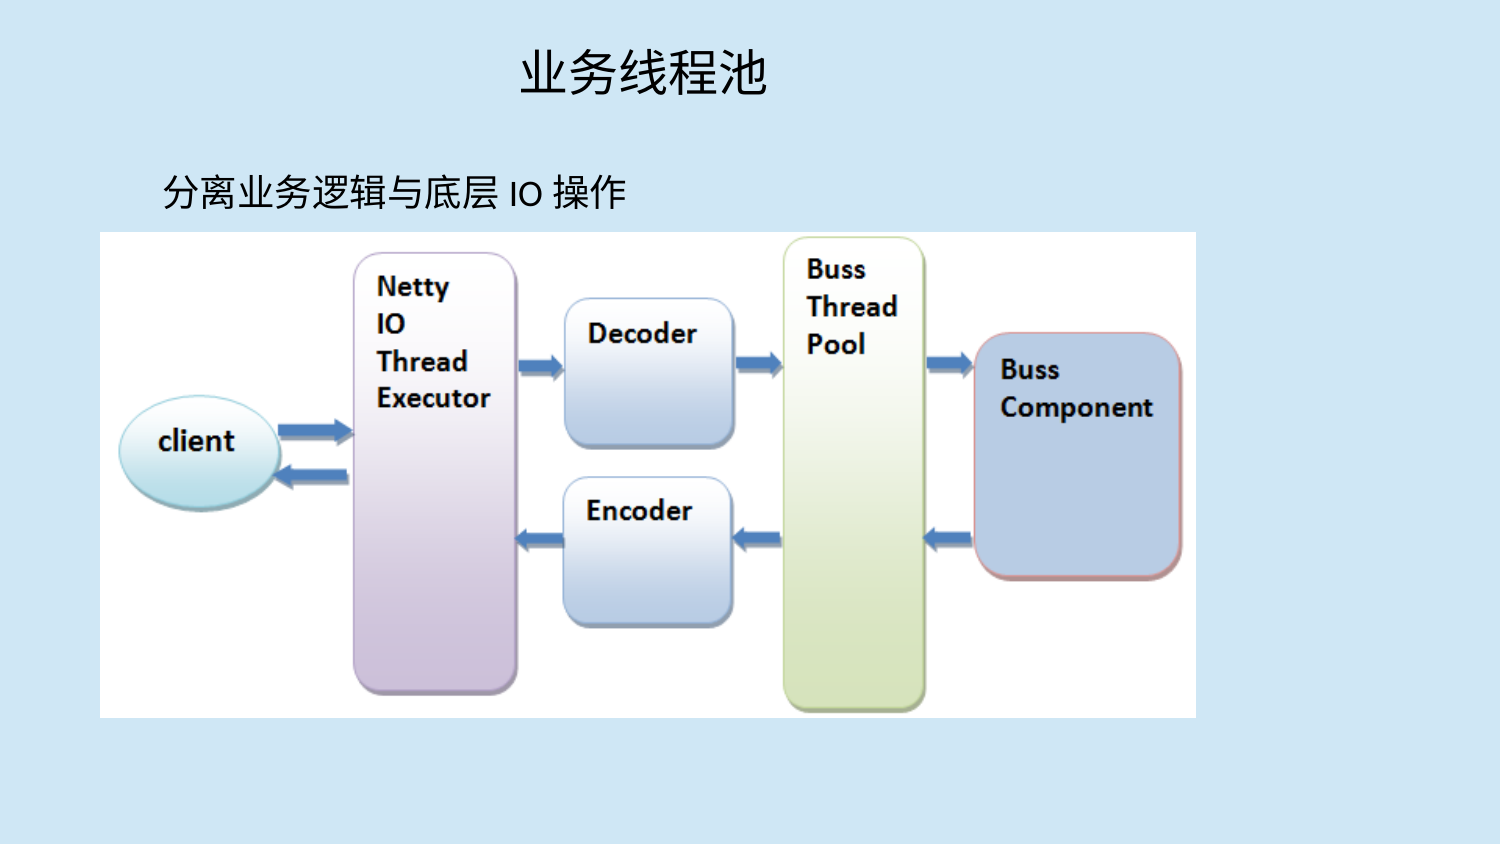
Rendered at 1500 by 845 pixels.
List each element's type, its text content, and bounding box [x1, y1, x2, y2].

title 业务线程池 [135, 33, 1152, 103]
text_box 分离业务逻辑与底层IO操作 [147, 162, 727, 222]
picture [100, 232, 1196, 718]
